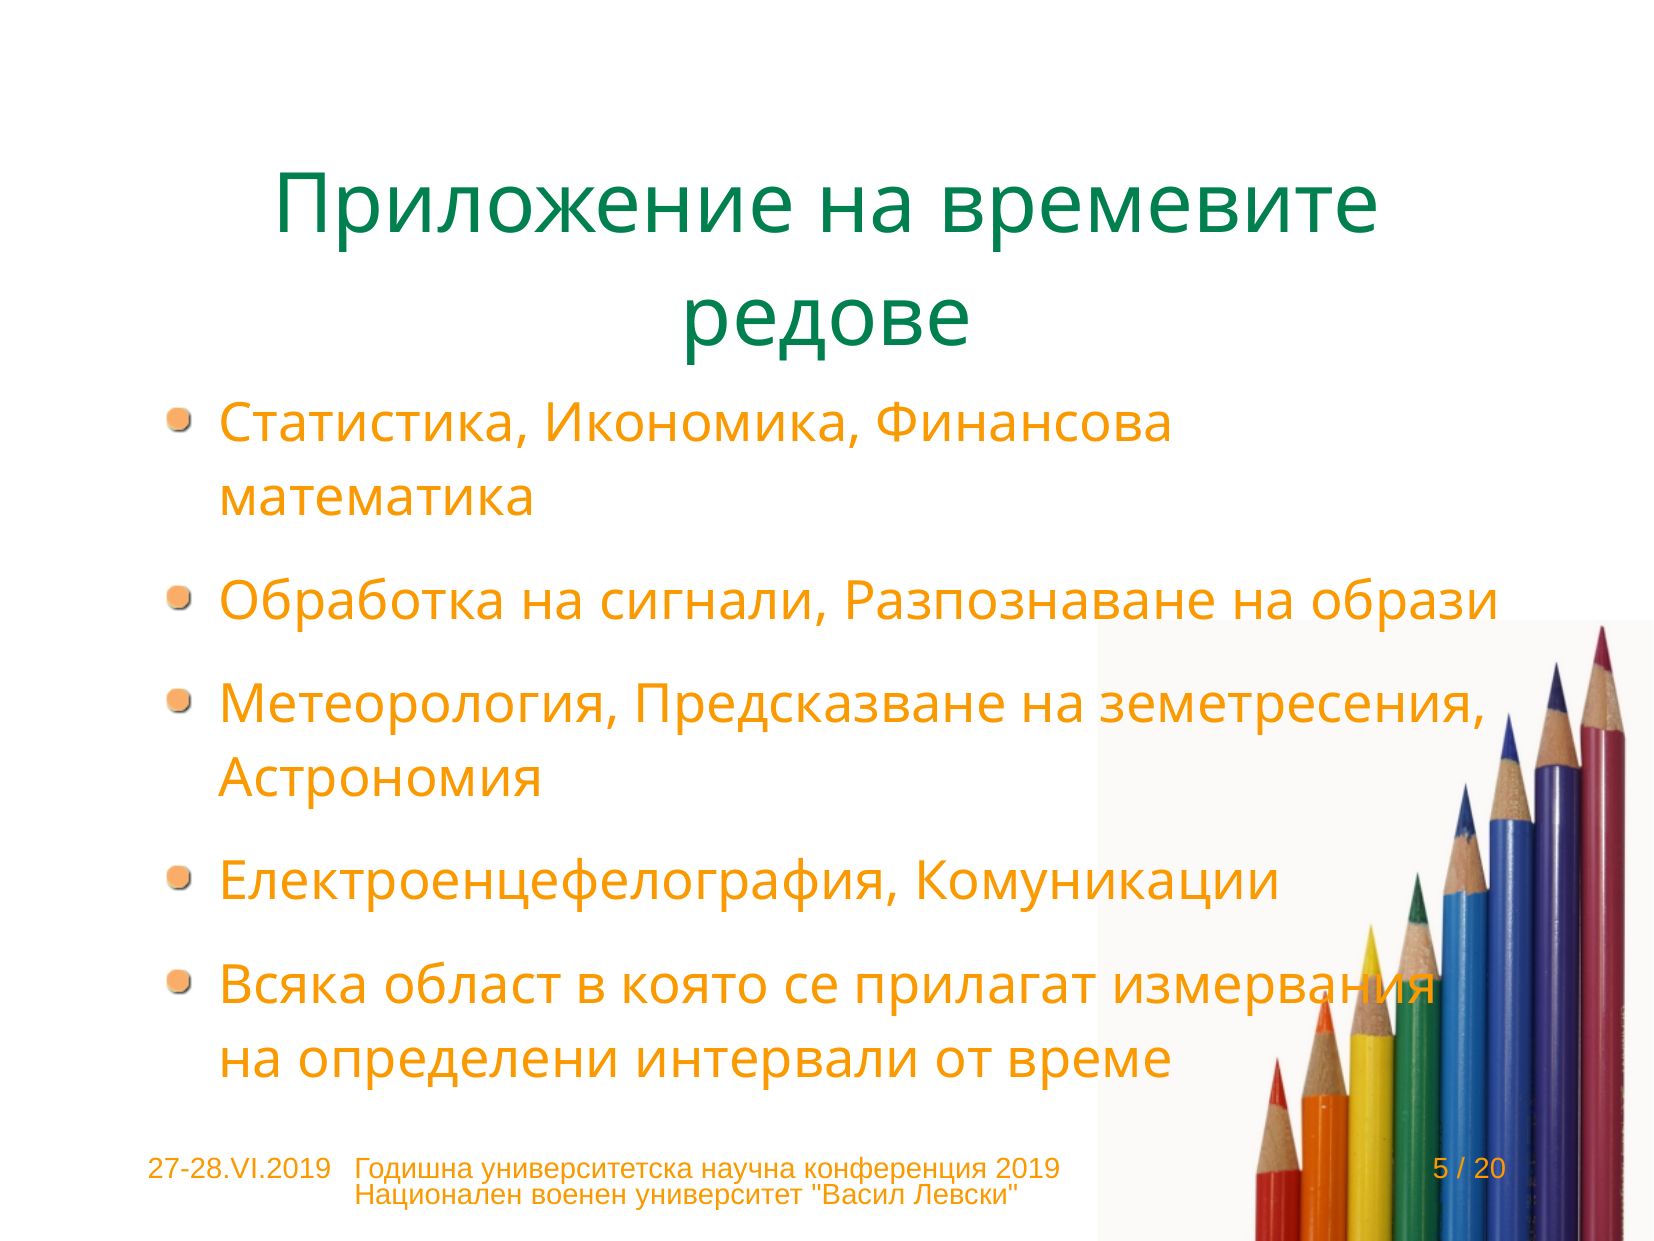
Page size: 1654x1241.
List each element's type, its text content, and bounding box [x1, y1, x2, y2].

picture [0, 0, 1654, 1241]
title Приложение на времевите редове [147, 153, 1506, 361]
list Статистика, Икономика, Финансова математика Обработка на сигнали, Разпознаване на образи Метеорология, Предсказване на земетресения, Астрономия Електроенцефелография, Комуникации Всяка област в която се прилагат измервания на определени интервали от време [147, 383, 1506, 1104]
